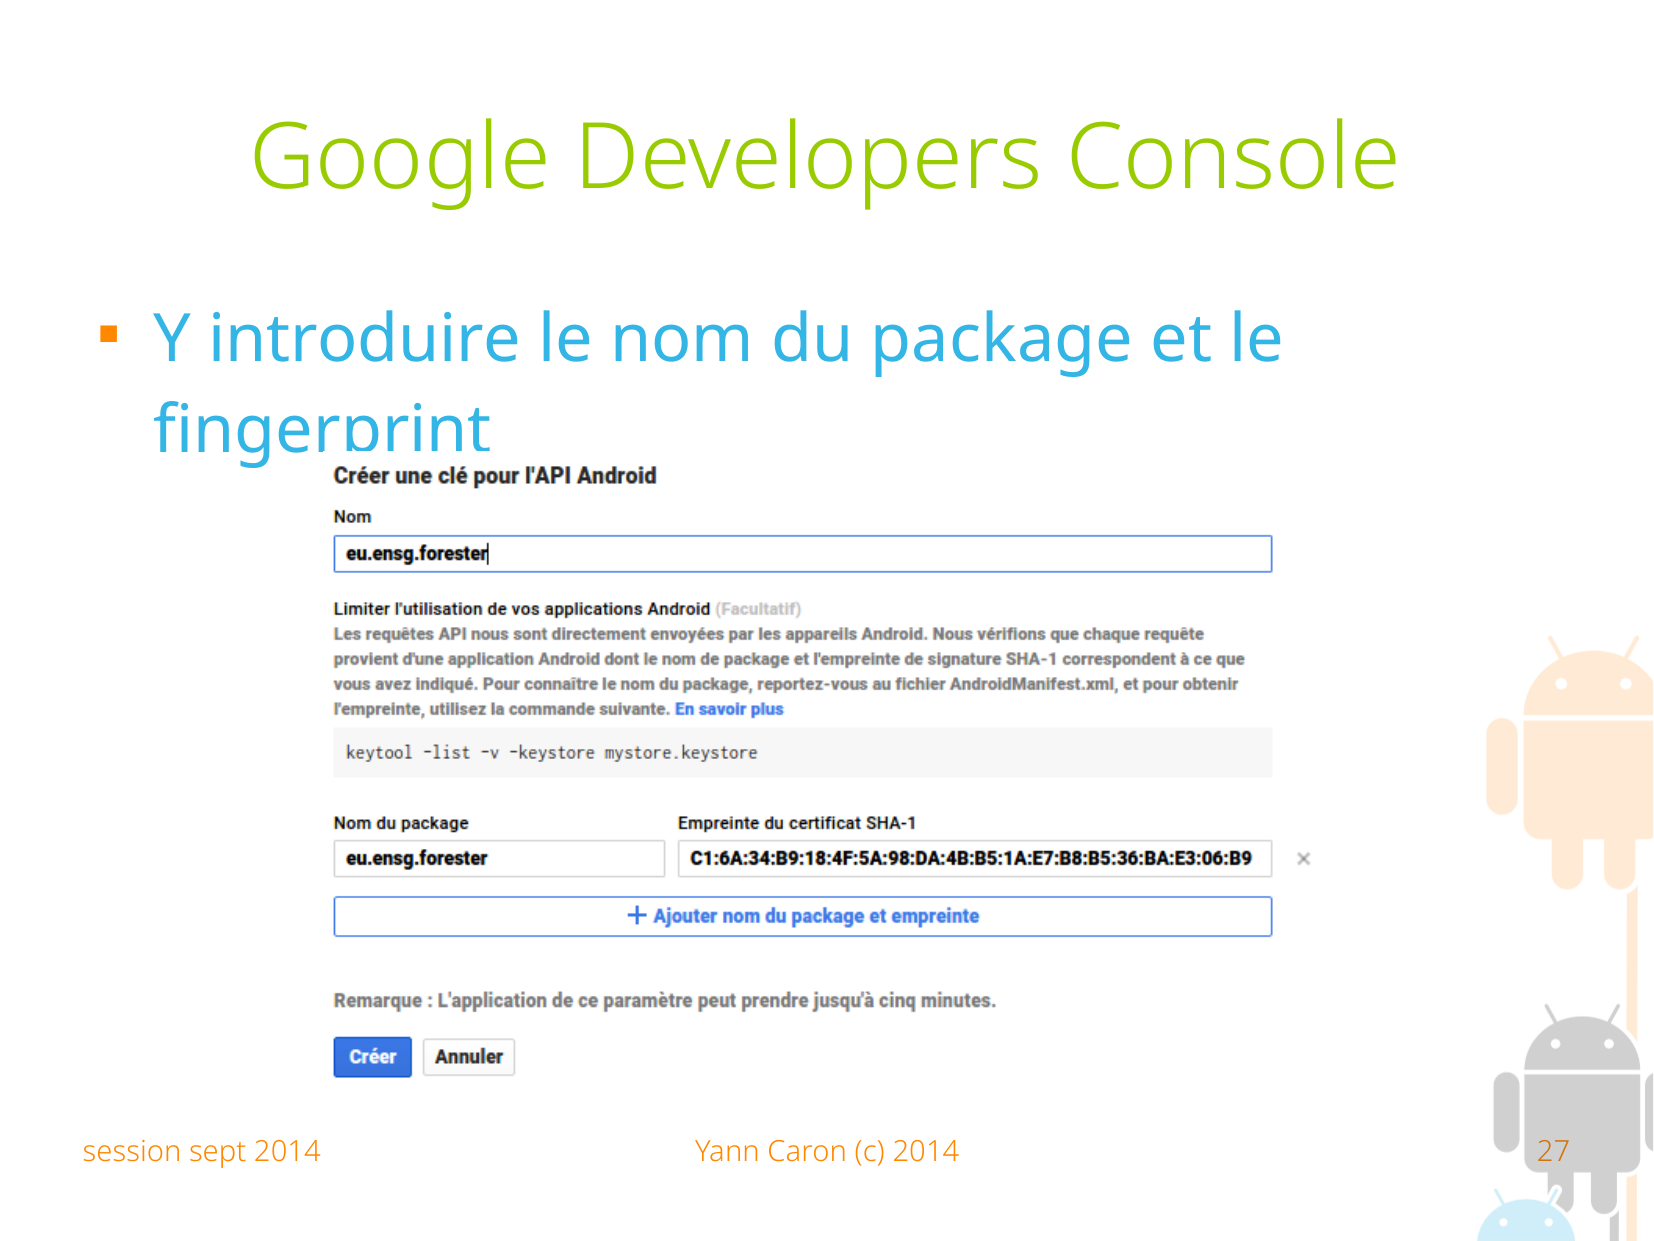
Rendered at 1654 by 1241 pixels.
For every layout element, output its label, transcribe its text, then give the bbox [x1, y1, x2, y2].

title Google Developers Console [82, 49, 1571, 257]
picture [240, 423, 1654, 1241]
list Y introduire le nom du package et le fingerprint [82, 290, 1571, 1010]
